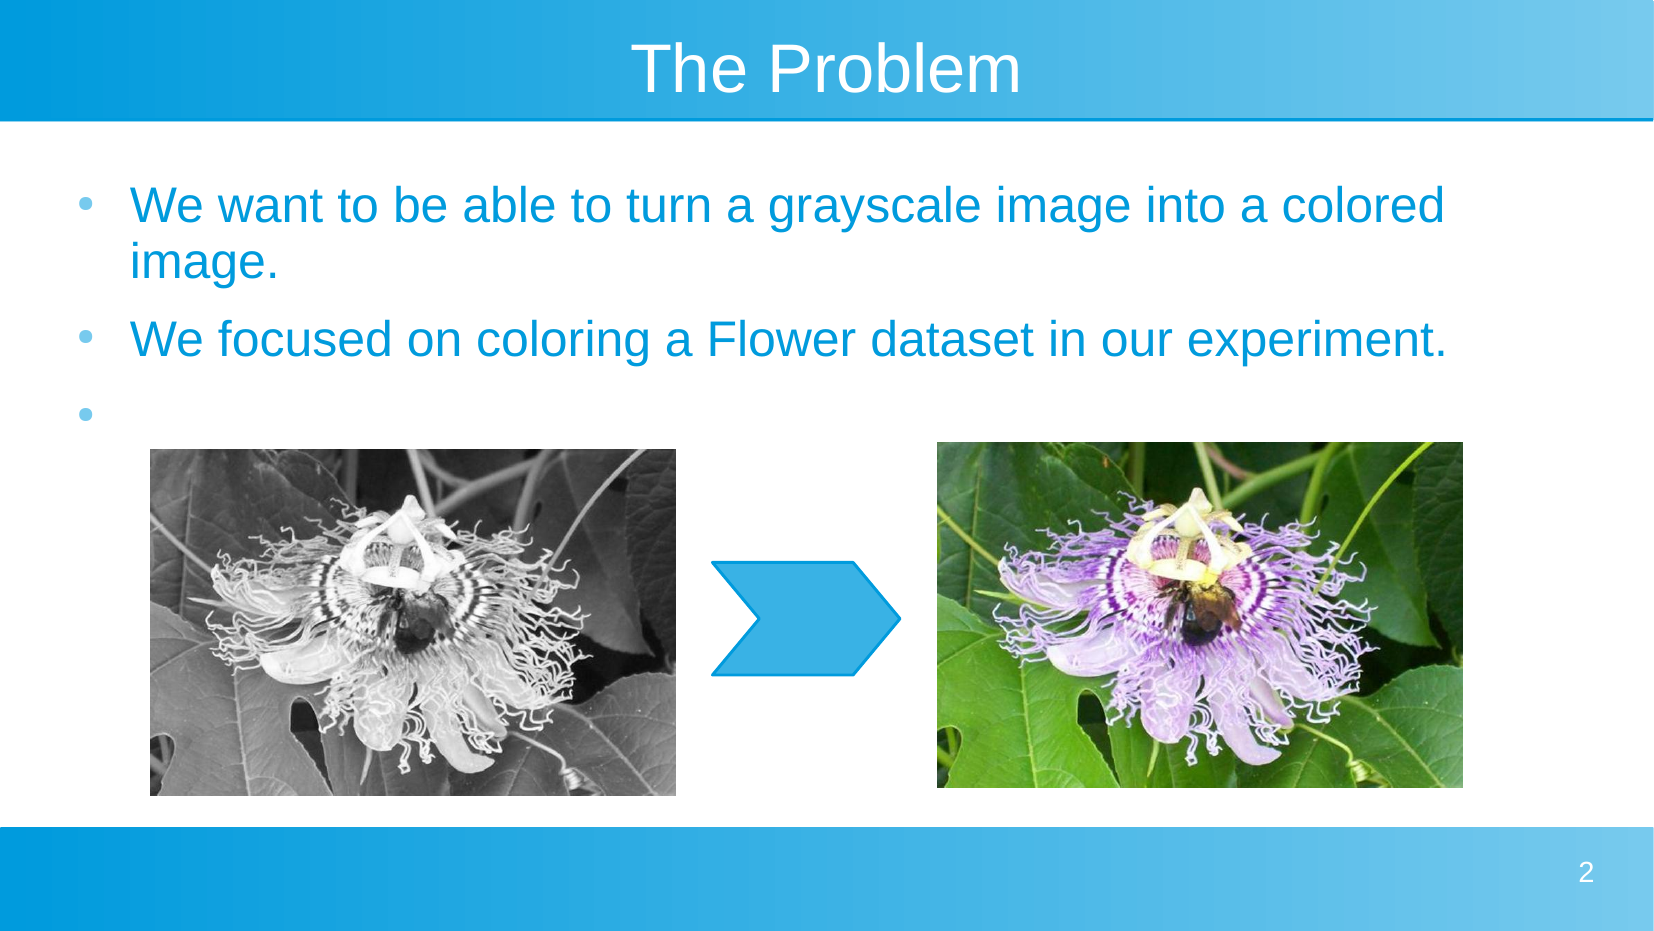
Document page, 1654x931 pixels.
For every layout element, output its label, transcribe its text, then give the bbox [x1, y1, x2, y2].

picture [937, 442, 1463, 788]
title The Problem [59, 29, 1595, 108]
text_box [712, 562, 901, 676]
picture [150, 449, 676, 796]
list We want to be able to turn a grayscale image into a colored image. We focused on coloring a Flower dataset in our experiment. [59, 177, 1595, 768]
